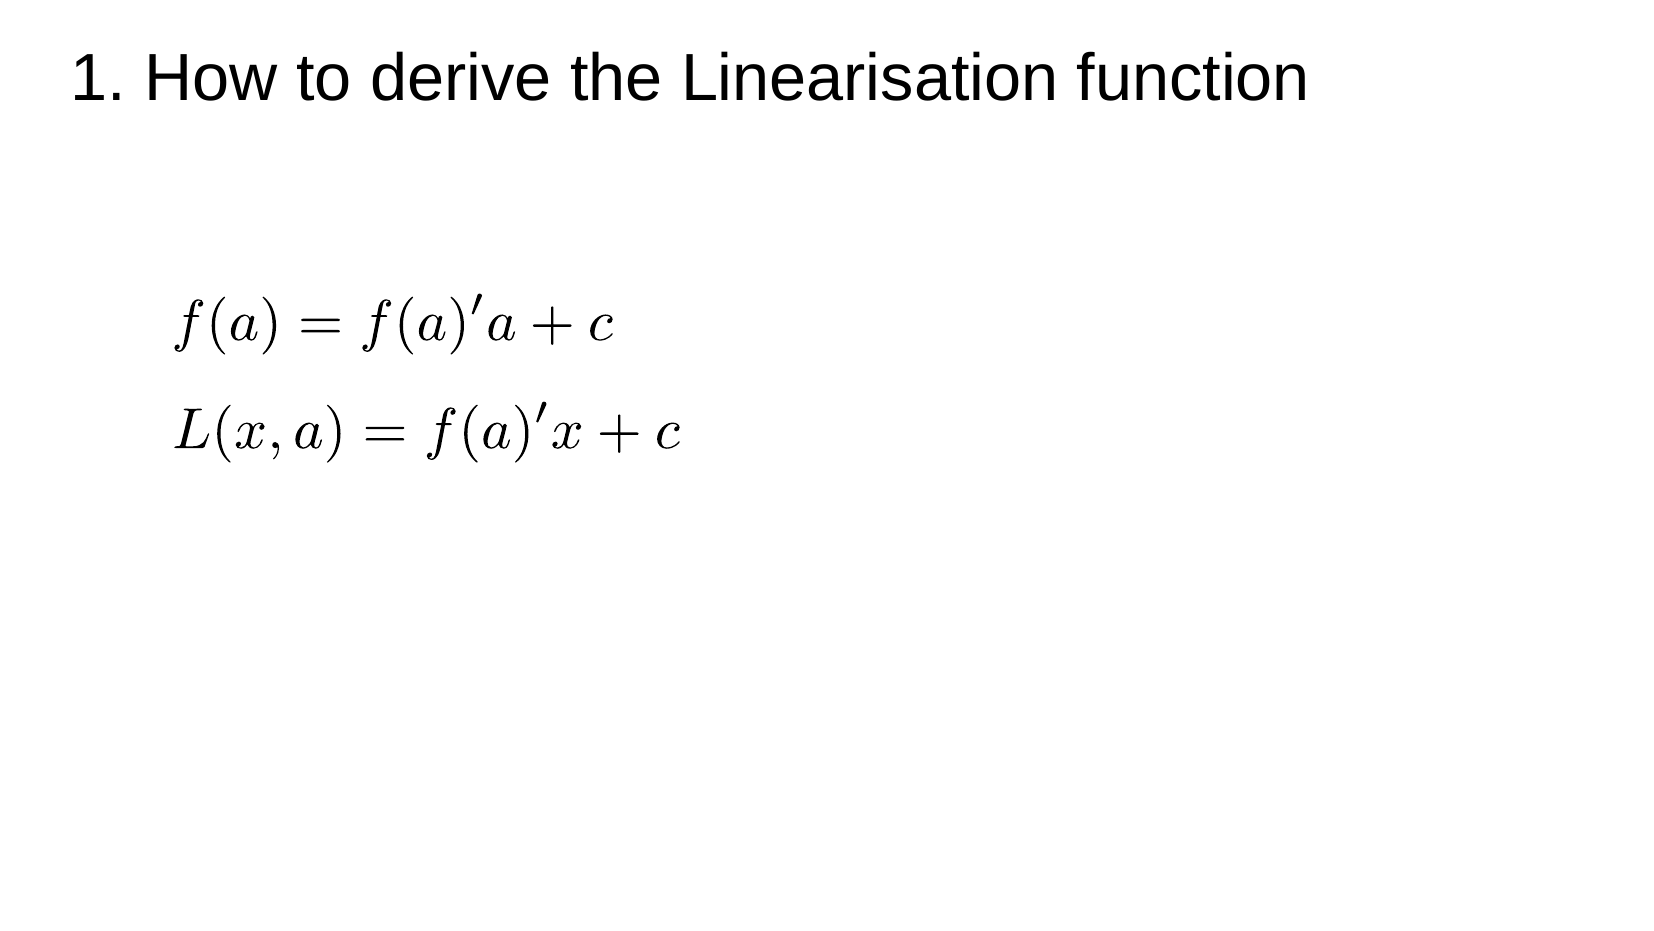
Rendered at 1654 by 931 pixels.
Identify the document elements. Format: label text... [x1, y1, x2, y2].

title 1. How to derive the Linearisation function [0, 0, 1654, 156]
text_box [174, 293, 613, 355]
text_box [174, 401, 680, 463]
